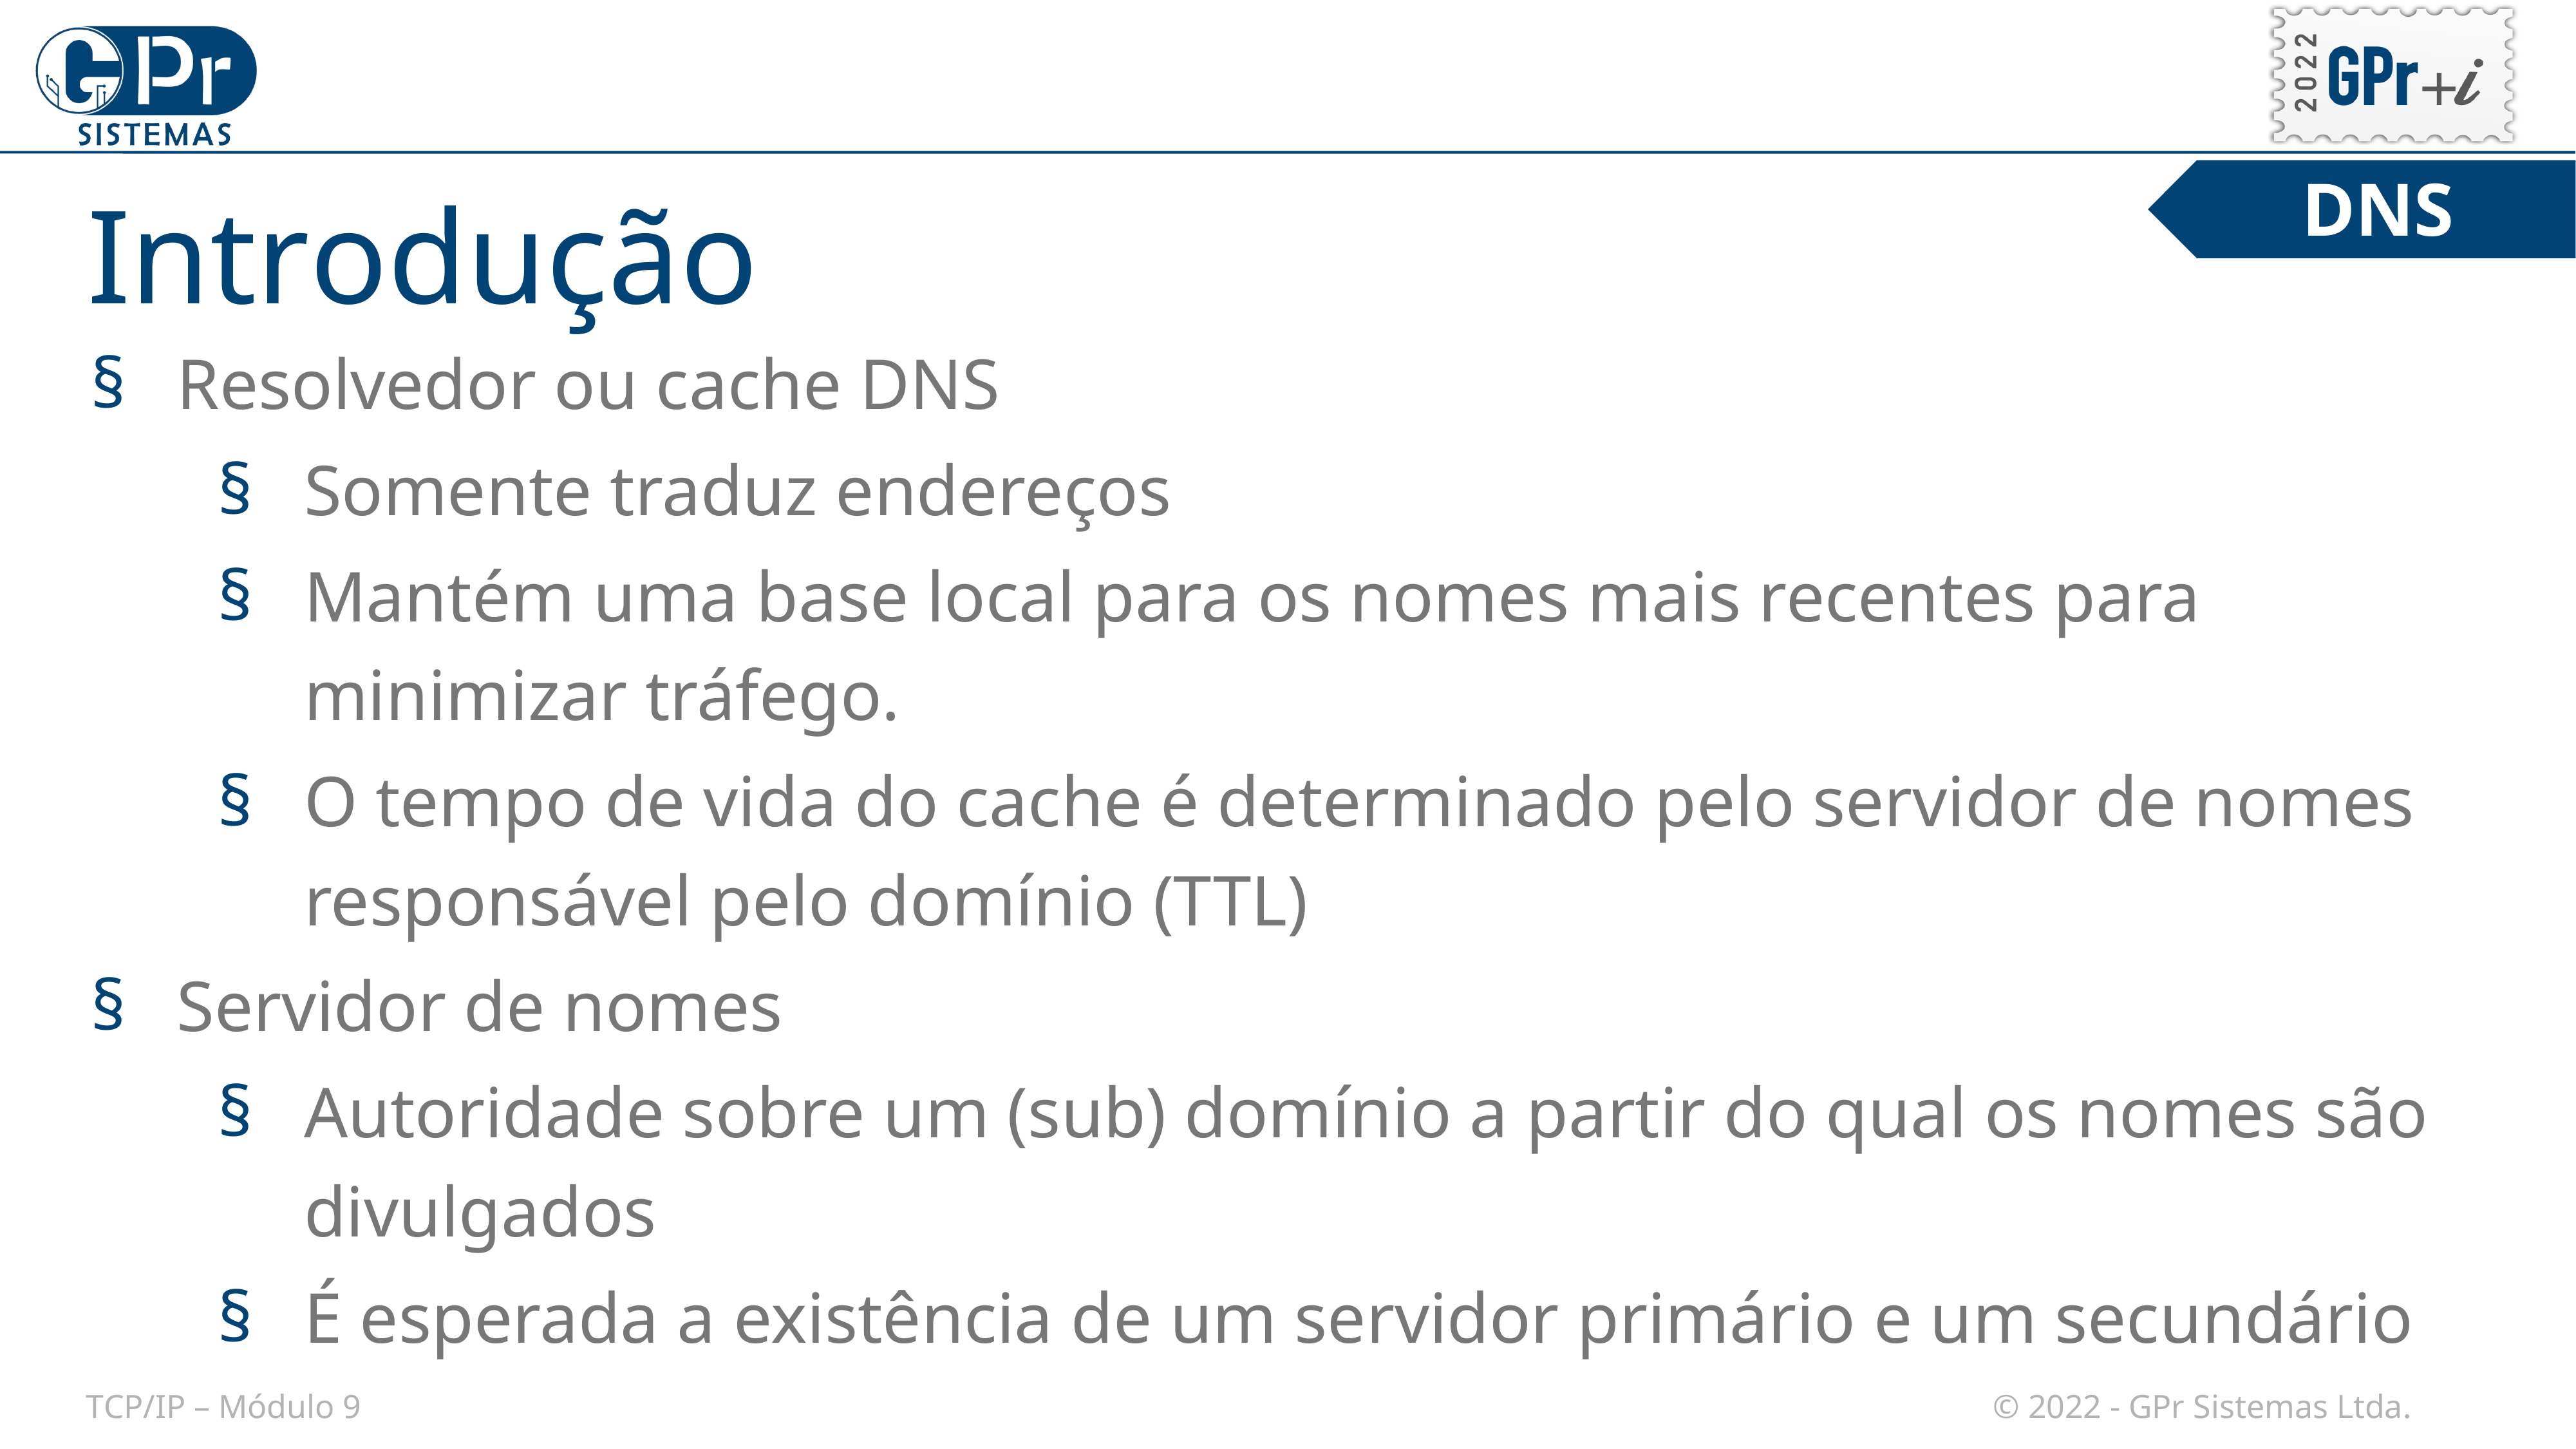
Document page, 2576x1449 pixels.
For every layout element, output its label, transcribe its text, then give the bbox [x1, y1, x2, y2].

picture [2268, 4, 2519, 145]
list Resolvedor ou cache DNS Somente traduz endereços Mantém uma base local para os nomes mais recentes para minimizar tráfego. O tempo de vida do cache é determinado pelo servidor de nomes responsável pelo domínio (TTL) Servidor de nomes Autoridade sobre um (sub) domı́nio a partir do qual os nomes são divulgados É esperada a existência de um servidor primário e um secundário [80, 319, 2496, 1382]
picture [34, 26, 257, 147]
text_box DNS [2219, 157, 2537, 256]
list Introdução [81, 169, 2496, 343]
text_box [2148, 160, 2576, 258]
